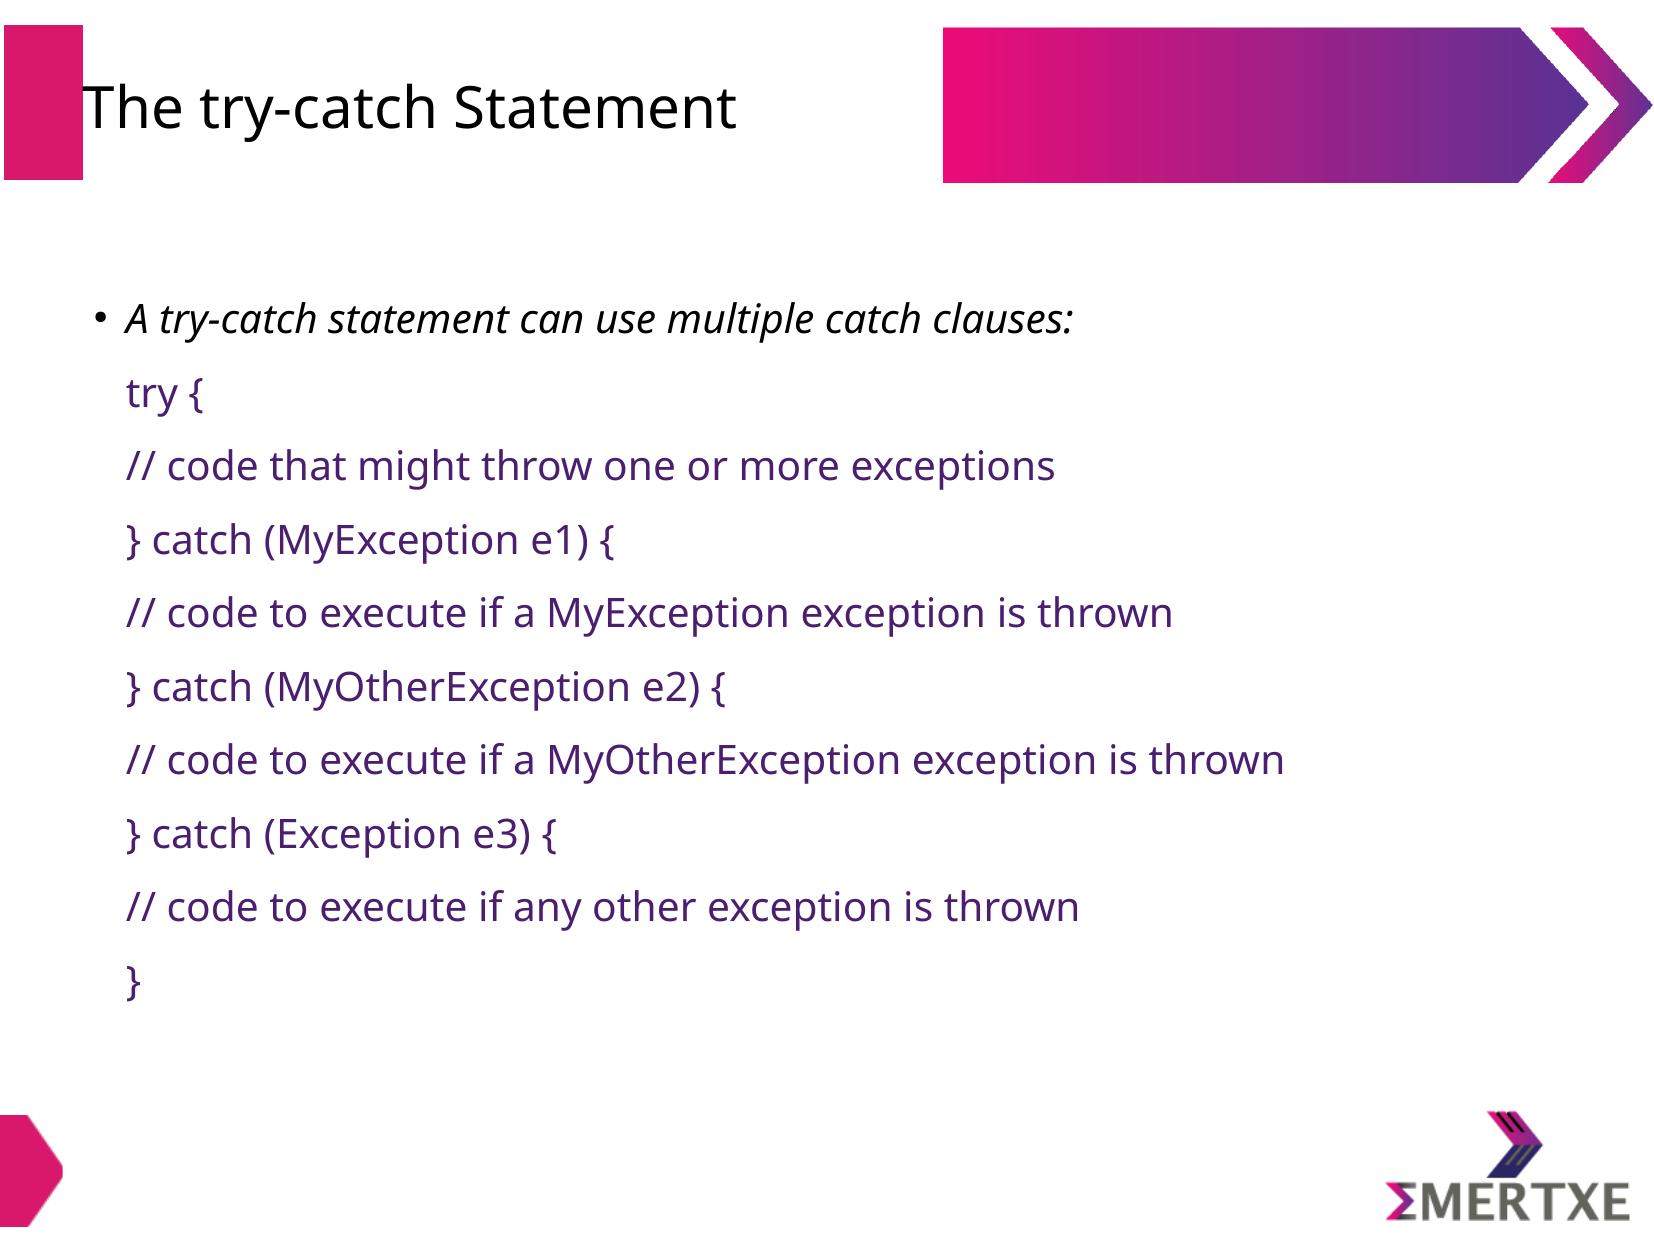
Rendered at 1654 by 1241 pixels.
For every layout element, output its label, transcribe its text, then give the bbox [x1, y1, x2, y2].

title The try-catch Statement [82, 2, 1571, 210]
picture [1385, 1107, 1631, 1221]
picture [1571, 27, 1653, 183]
list A try-catch statement can use multiple catch clauses: try { // code that might throw one or more exceptions } catch (MyException e1) { // code to execute if a MyException exception is thrown } catch (MyOtherException e2) { // code to execute if a MyOtherException exception is thrown } catch (Exception e3) { // code to execute if any other exception is thrown } [82, 290, 1571, 1010]
